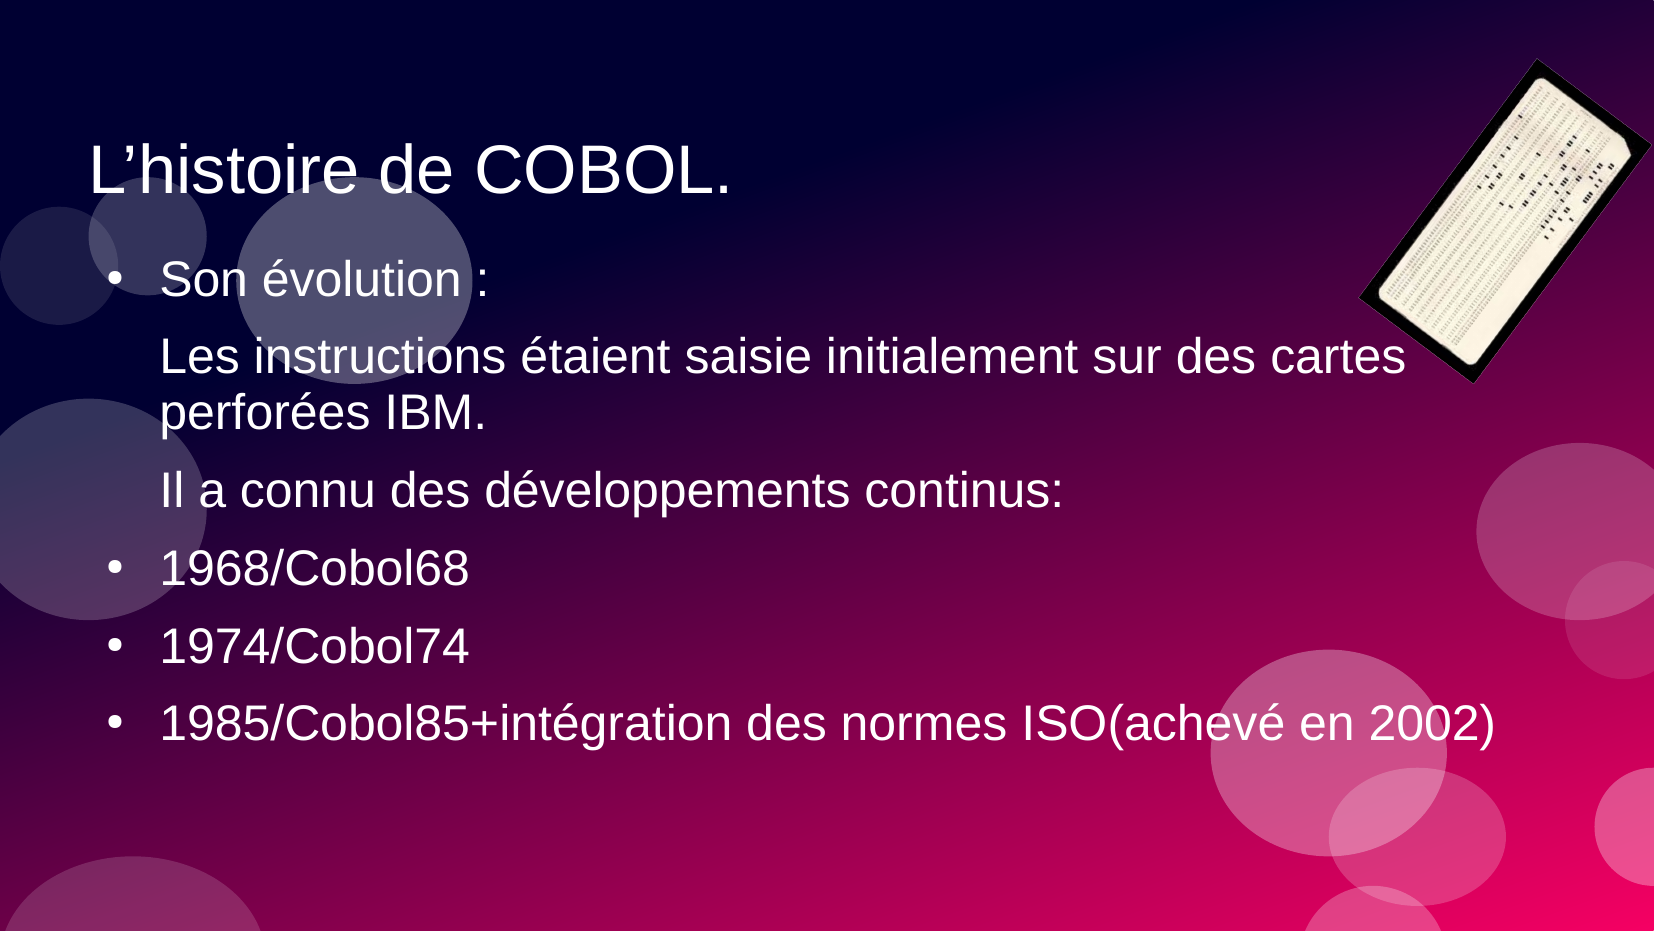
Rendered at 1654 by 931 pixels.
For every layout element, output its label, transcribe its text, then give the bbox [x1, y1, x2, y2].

picture [1393, 59, 1652, 262]
list Son évolution : Les instructions étaient saisie initialement sur des cartes perforées IBM. Il a connu des développements continus: 1968/Cobol68 1974/Cobol74 1985/Cobol85+intégration des normes ISO(achevé en 2002) [88, 250, 1565, 783]
title L’histoire de COBOL. [88, 88, 1514, 250]
